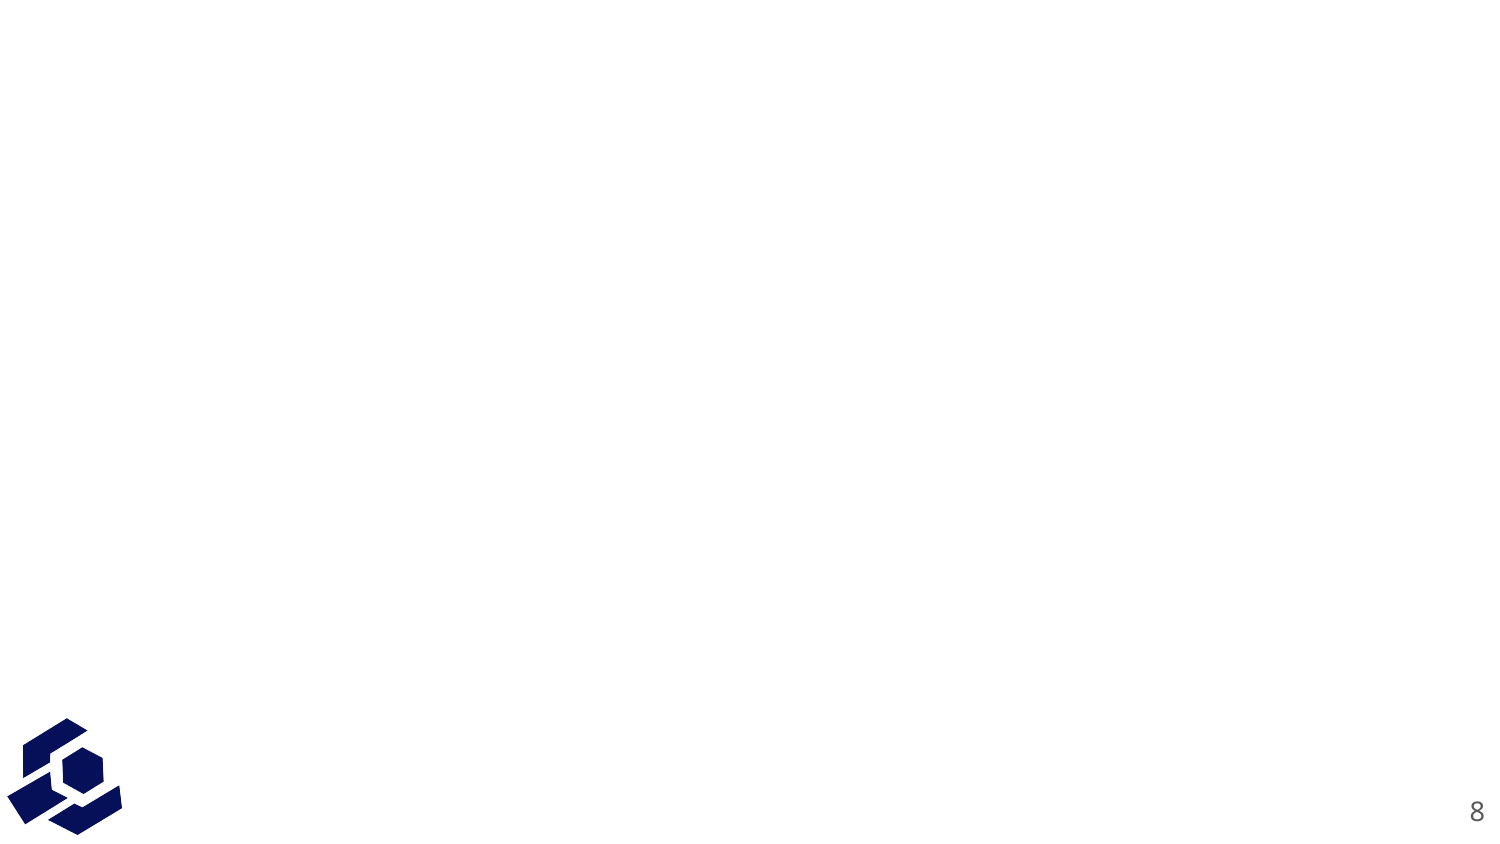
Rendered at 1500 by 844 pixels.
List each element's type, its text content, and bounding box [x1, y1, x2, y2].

slide_number <number> [1200, 779, 1500, 844]
picture [7, 718, 122, 835]
